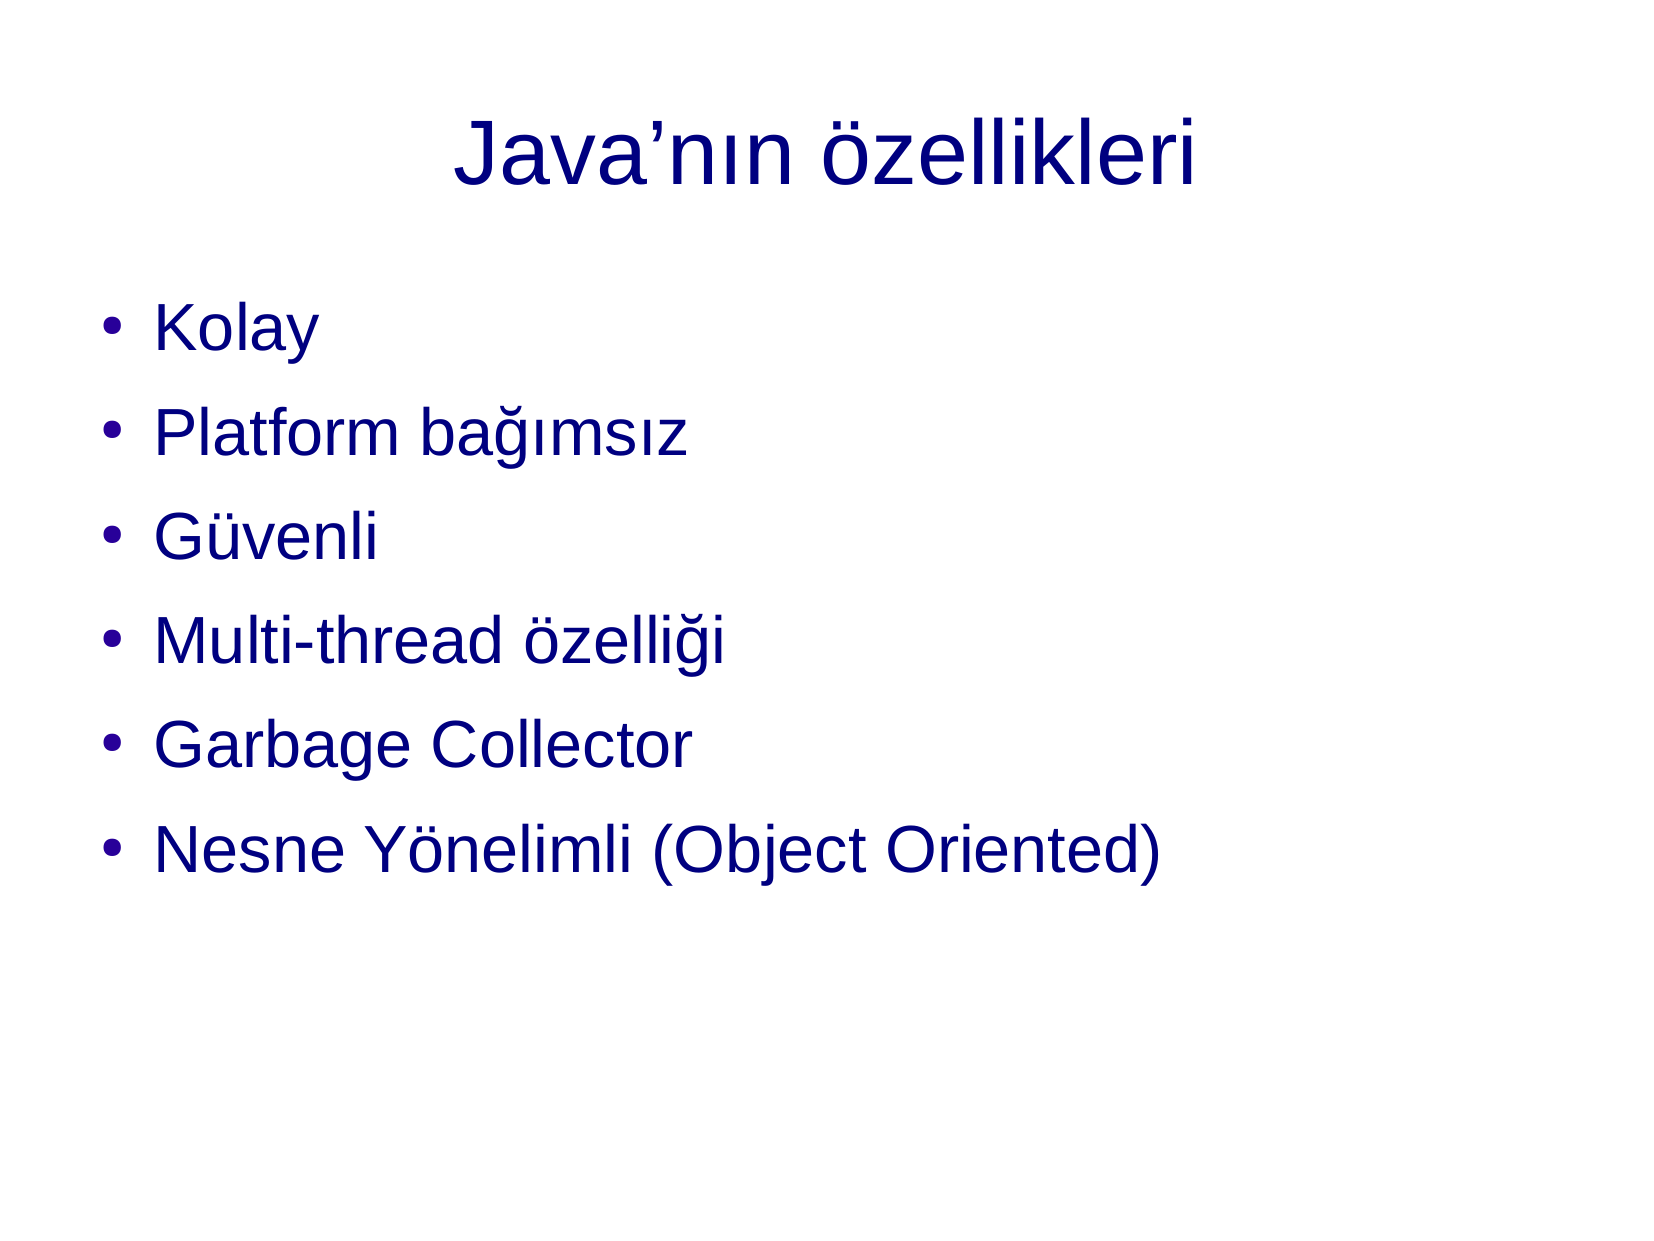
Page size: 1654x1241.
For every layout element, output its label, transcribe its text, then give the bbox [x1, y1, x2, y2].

list Kolay Platform bağımsız Güvenli Multi-thread özelliği Garbage Collector Nesne Yönelimli (Object Oriented) [82, 290, 1571, 1109]
title Java’nın özellikleri [82, 49, 1571, 257]
